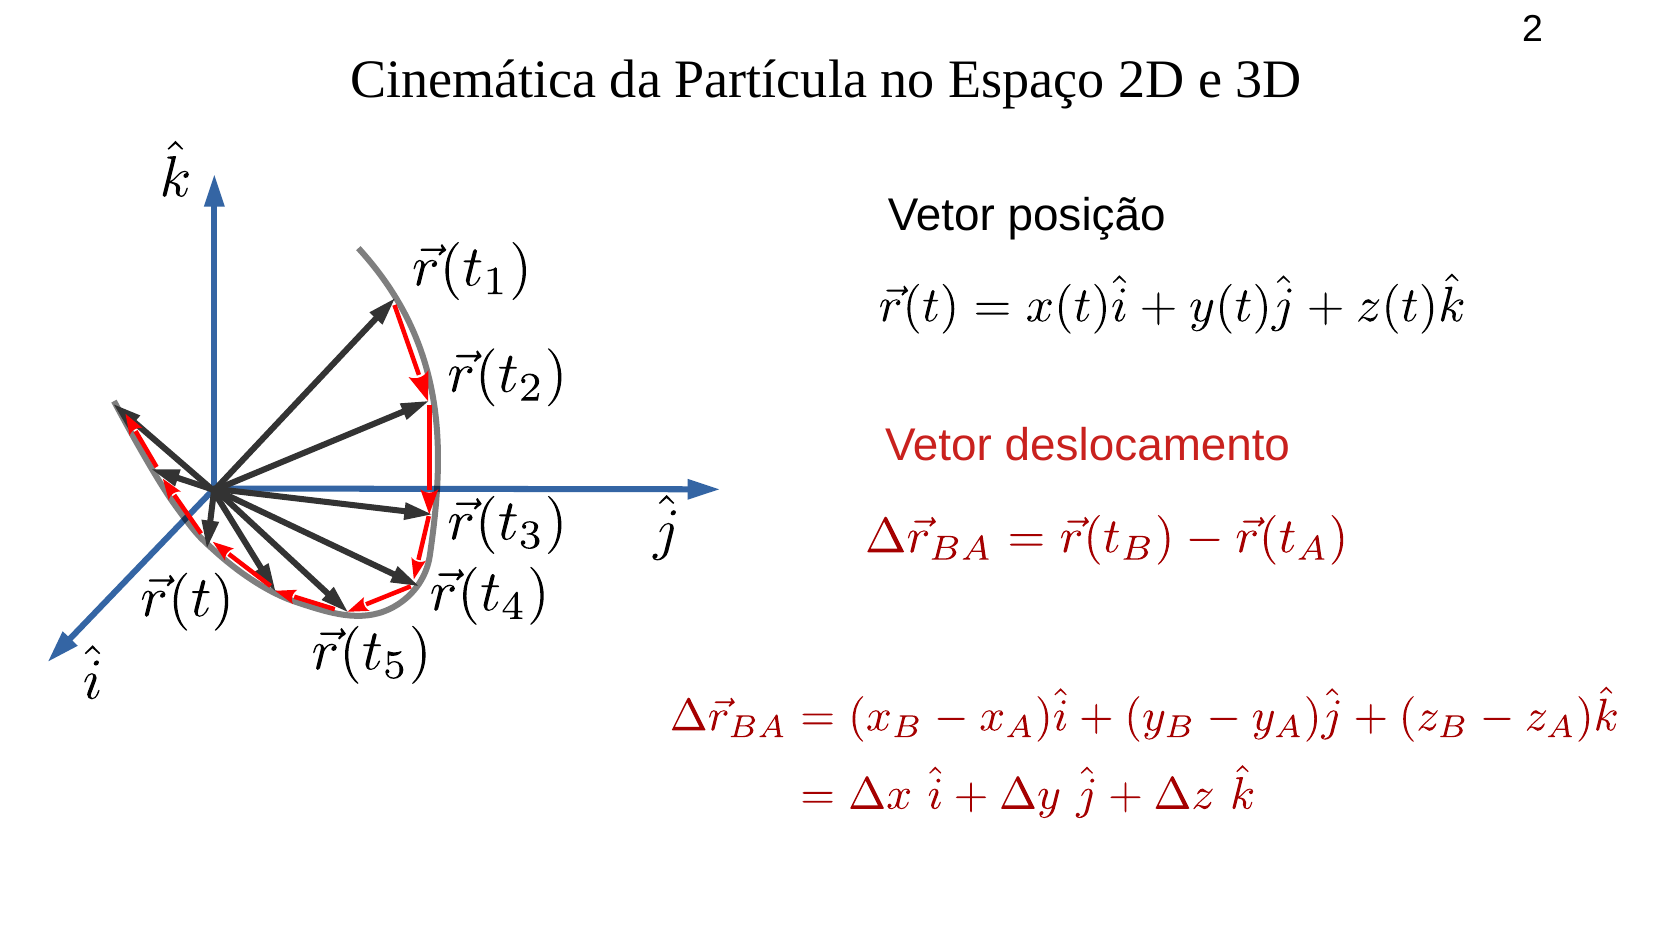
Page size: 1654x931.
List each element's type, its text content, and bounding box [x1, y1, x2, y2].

text_box Cinemática da Partícula no Espaço 2D e 3D [335, 11, 1319, 117]
picture [669, 686, 1617, 819]
picture [650, 492, 679, 563]
text_box <number> [1507, 0, 1654, 71]
text_box Vetor posição Vetor deslocamento [834, 155, 1618, 632]
picture [863, 513, 1346, 567]
picture [159, 140, 189, 198]
picture [877, 273, 1464, 334]
picture [78, 645, 101, 700]
picture [443, 493, 564, 557]
picture [443, 346, 564, 409]
picture [307, 564, 546, 687]
picture [407, 239, 529, 303]
picture [136, 570, 231, 633]
